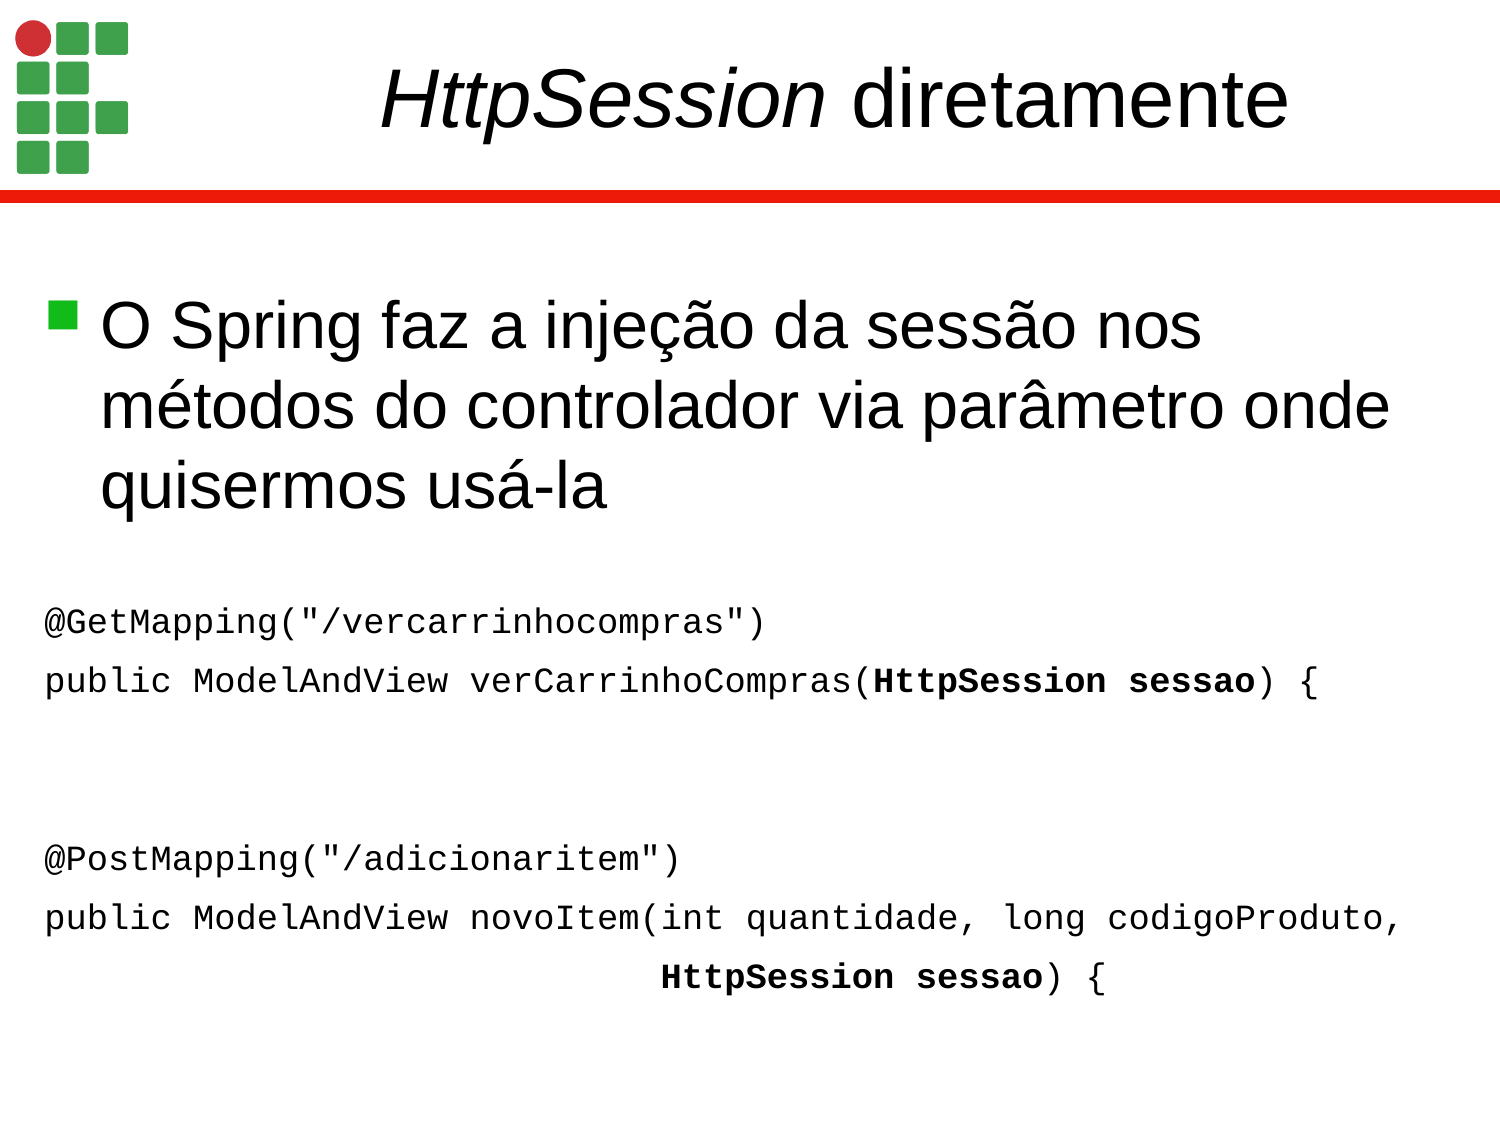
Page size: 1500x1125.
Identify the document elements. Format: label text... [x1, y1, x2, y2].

picture [14, 16, 130, 178]
title HttpSession diretamente [230, 0, 1471, 188]
list O Spring faz a injeção da sessão nos métodos do controlador via parâmetro onde quisermos usá-la @GetMapping("/vercarrinhocompras") public ModelAndView verCarrinhoCompras(HttpSession sessao) { @PostMapping("/adicionaritem") public ModelAndView novoItem(int quantidade, long codigoProduto, HttpSession sessao) { [29, 219, 1471, 1102]
